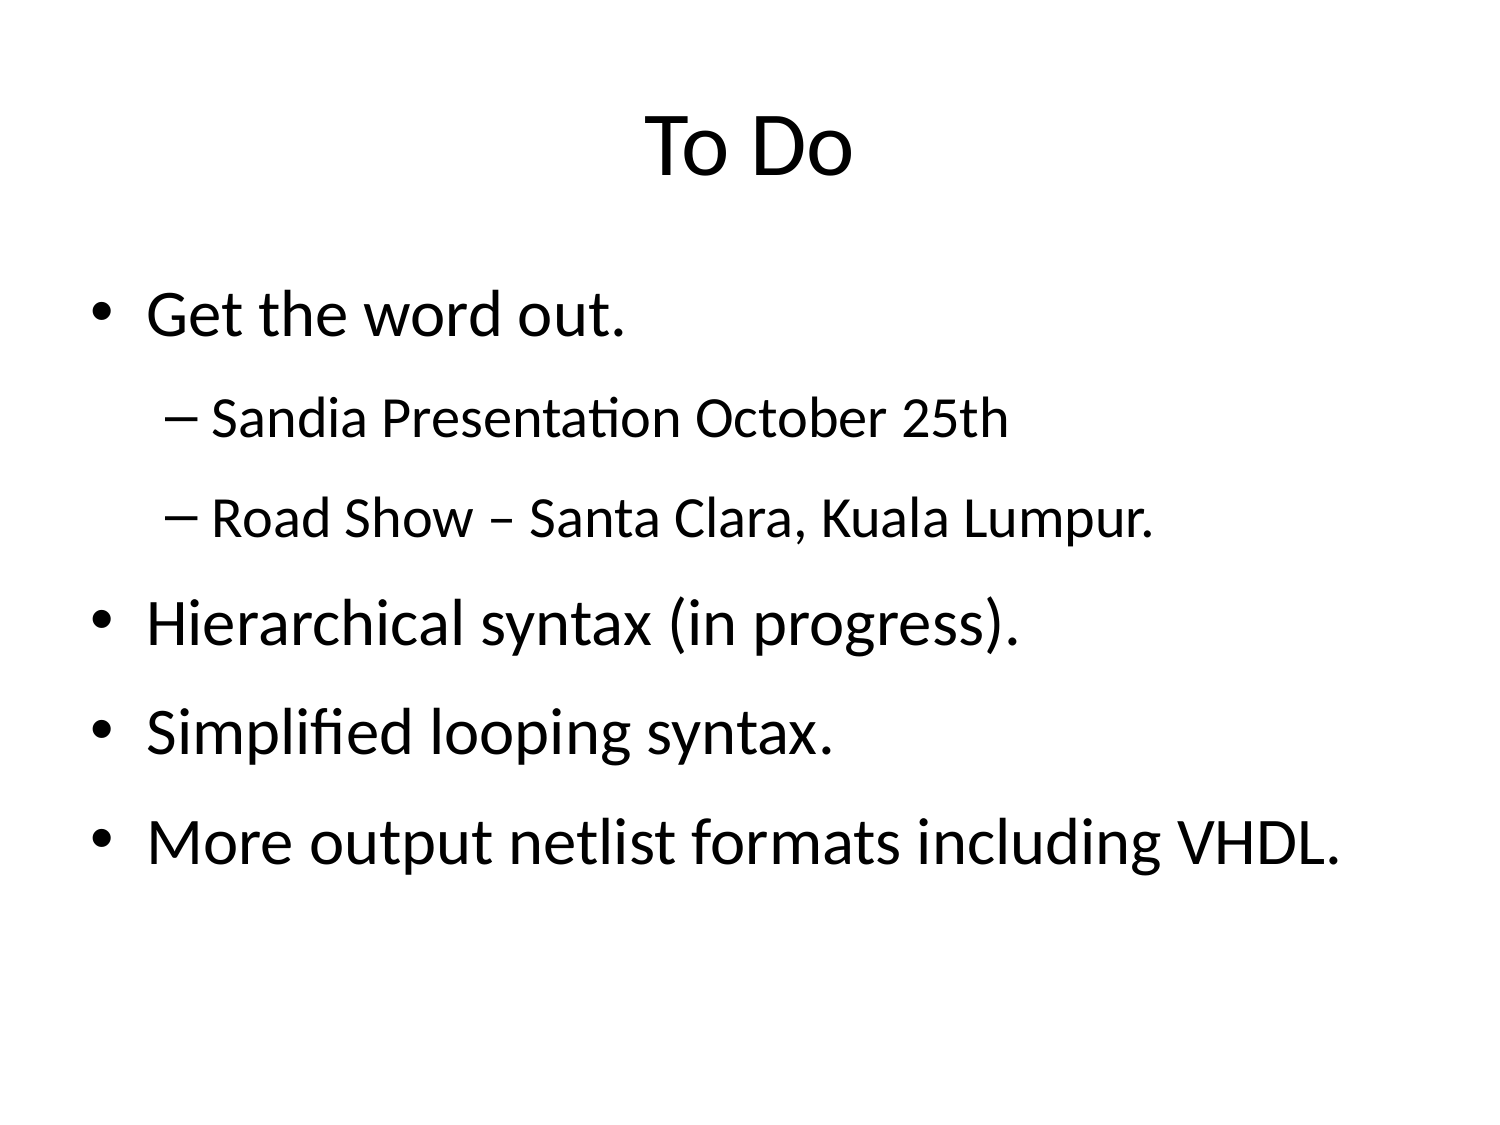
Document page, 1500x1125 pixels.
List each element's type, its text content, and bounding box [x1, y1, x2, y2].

list Get the word out. Sandia Presentation October 25th Road Show – Santa Clara, Kuala Lumpur. Hierarchical syntax (in progress). Simplified looping syntax. More output netlist formats including VHDL. [75, 262, 1425, 1005]
title To Do [75, 45, 1425, 233]
